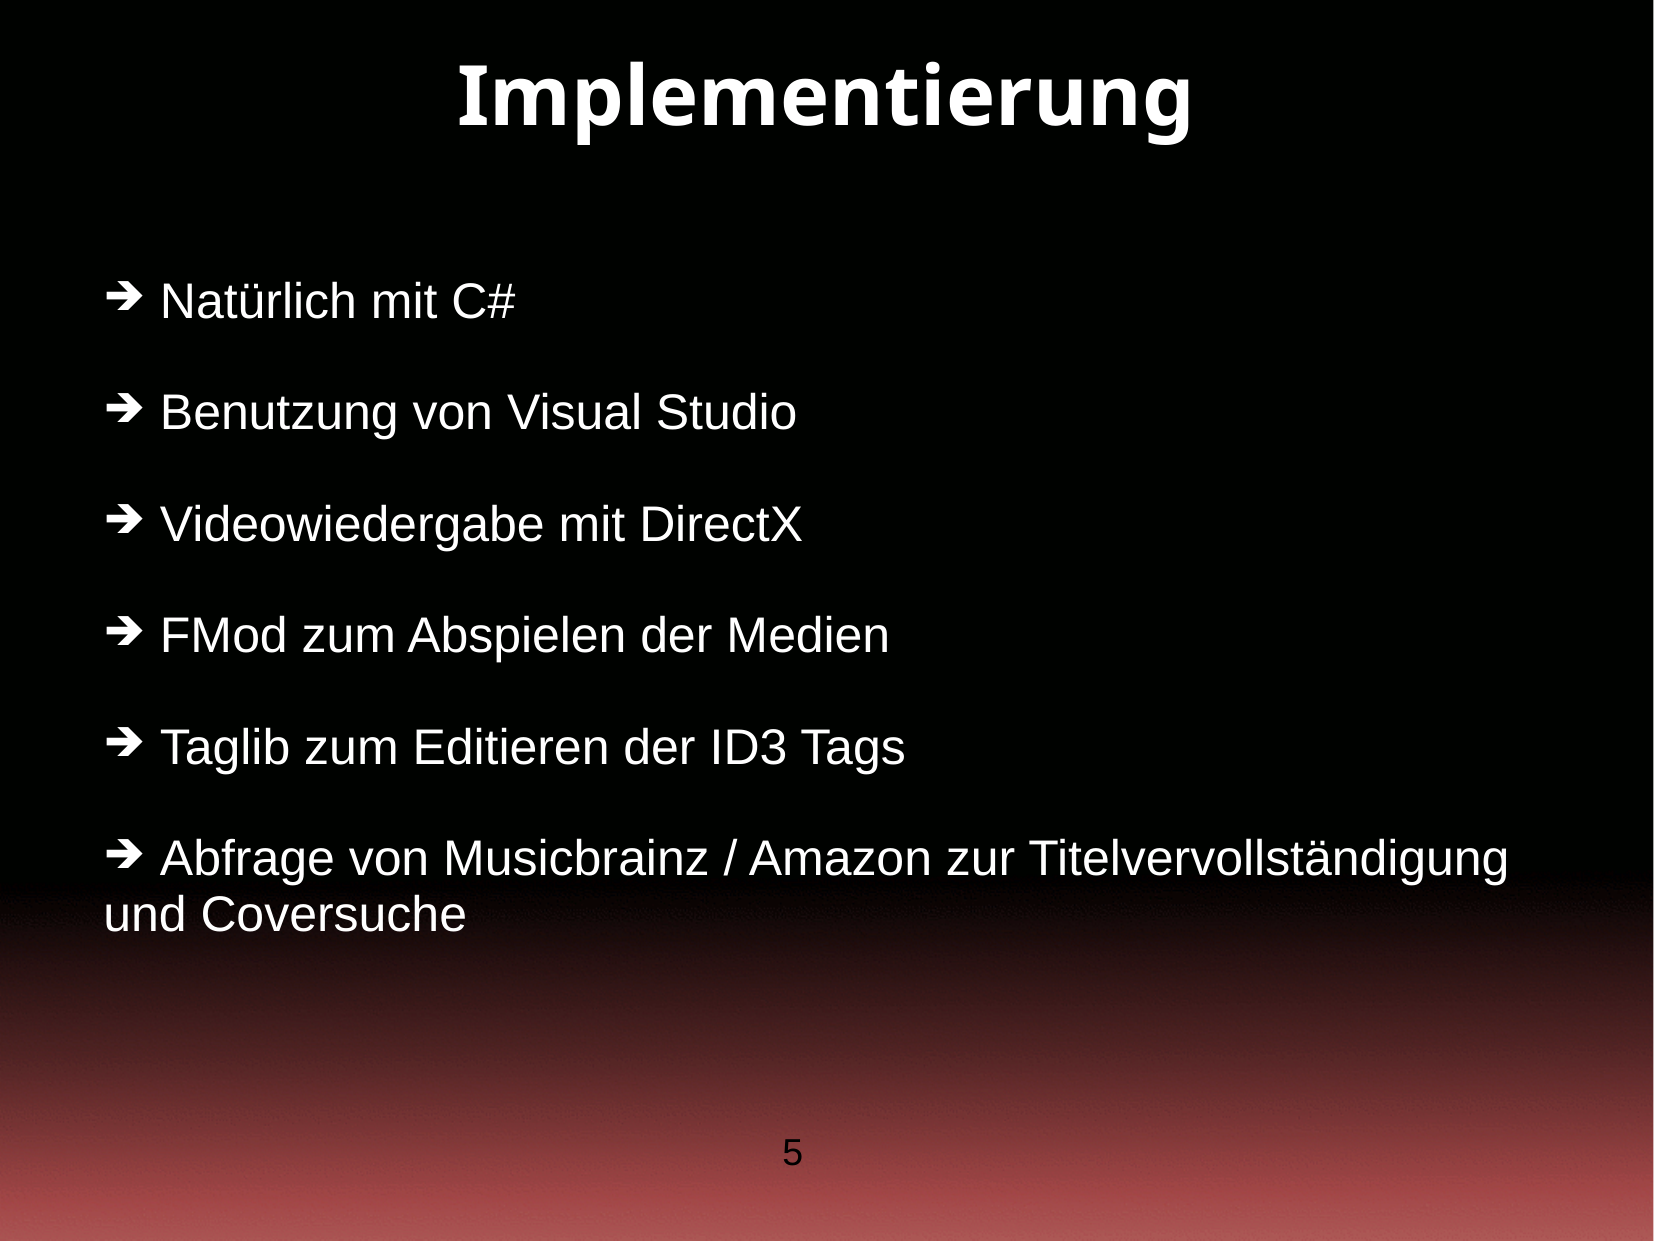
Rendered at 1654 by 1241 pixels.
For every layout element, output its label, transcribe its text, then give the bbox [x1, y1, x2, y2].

picture [0, 0, 1654, 1241]
text_box <number> [767, 1124, 827, 1182]
text_box Natürlich mit C# Benutzung von Visual Studio Videowiedergabe mit DirectX FMod zum Abspielen der Medien Taglib zum Editieren der ID3 Tags Abfrage von Musicbrainz / Amazon zur Titelvervollständigung und Coversuche [88, 265, 1595, 950]
text_box Implementierung [147, 29, 1506, 146]
